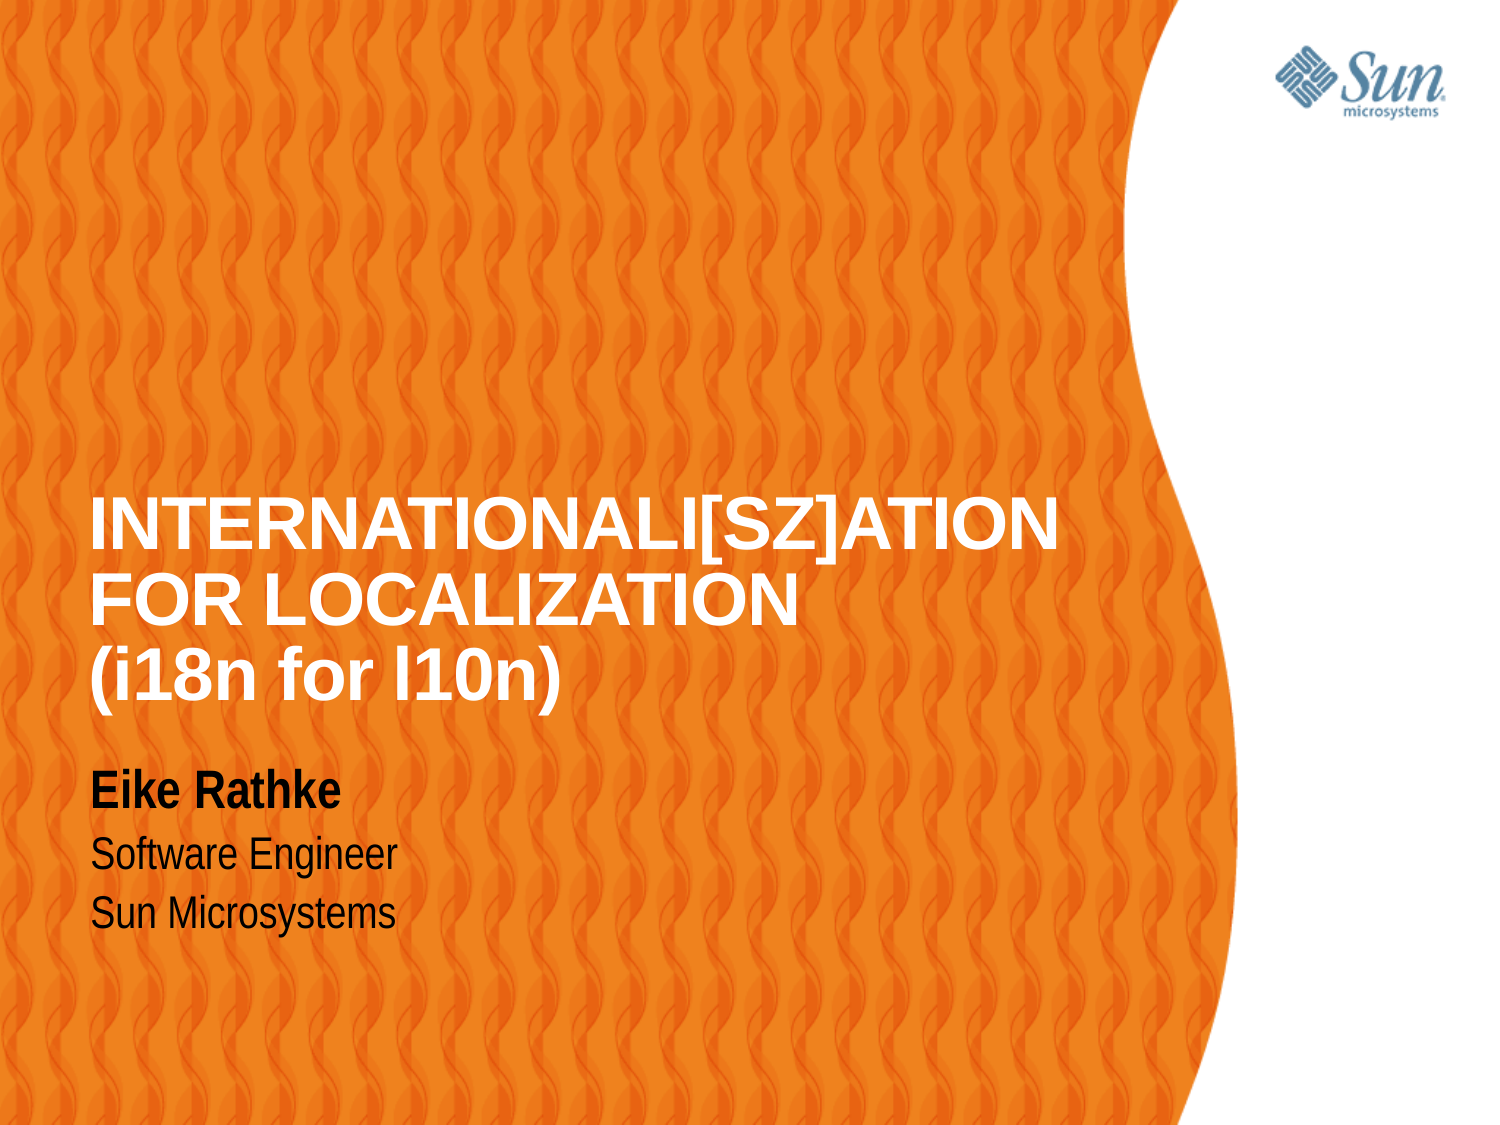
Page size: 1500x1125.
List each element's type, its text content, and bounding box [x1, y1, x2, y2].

list Eike Rathke Software Engineer Sun Microsystems [90, 766, 1080, 987]
picture [0, 0, 1500, 1125]
title INTERNATIONALI[SZ]ATION FOR LOCALIZATION (i18n for l10n) [88, 480, 1044, 716]
